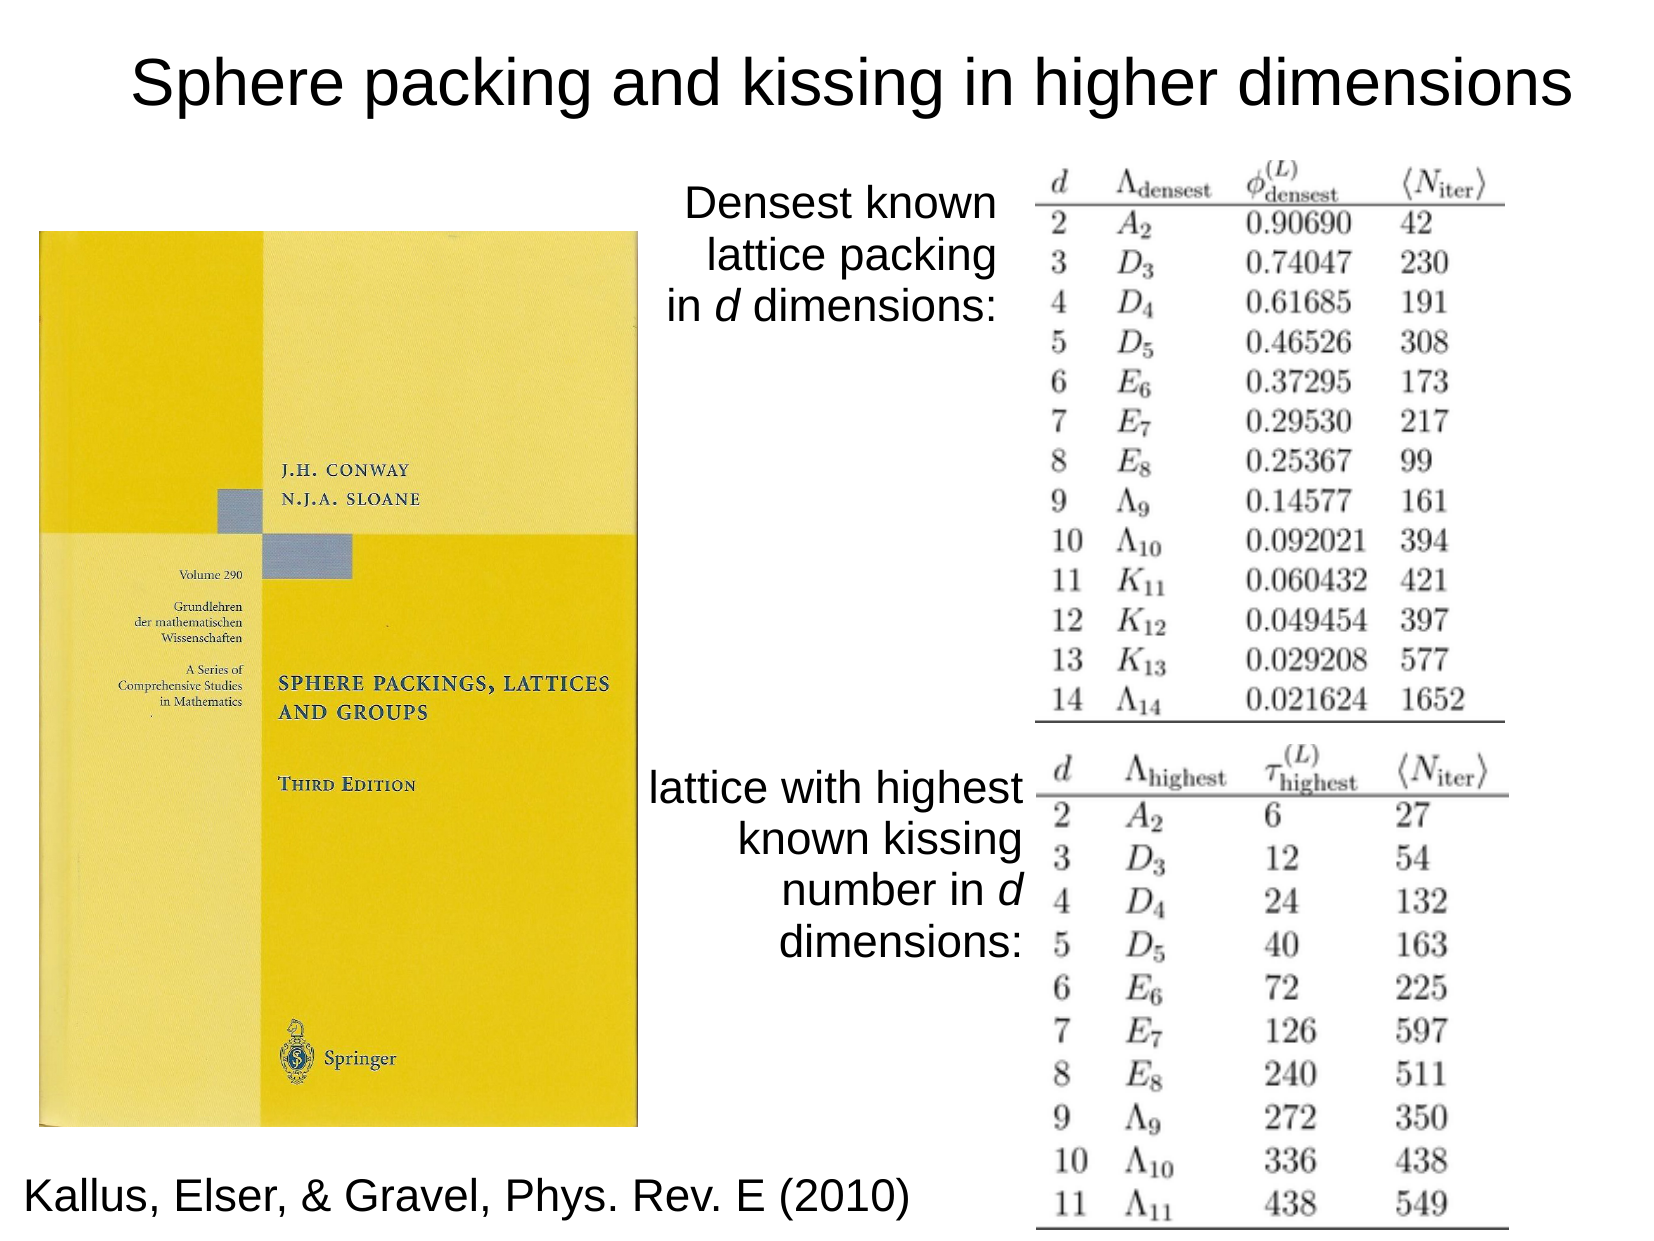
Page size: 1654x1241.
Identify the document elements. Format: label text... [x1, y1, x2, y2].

picture [1035, 160, 1505, 723]
picture [39, 231, 638, 1127]
picture [1036, 744, 1509, 1230]
text_box lattice with highest known kissing number in d dimensions: [633, 754, 1039, 975]
text_box Sphere packing and kissing in higher dimensions [116, 37, 1601, 128]
text_box Densest known lattice packing in d dimensions: [651, 169, 1013, 339]
text_box Kallus, Elser, & Gravel, Phys. Rev. E (2010) [8, 1162, 940, 1229]
